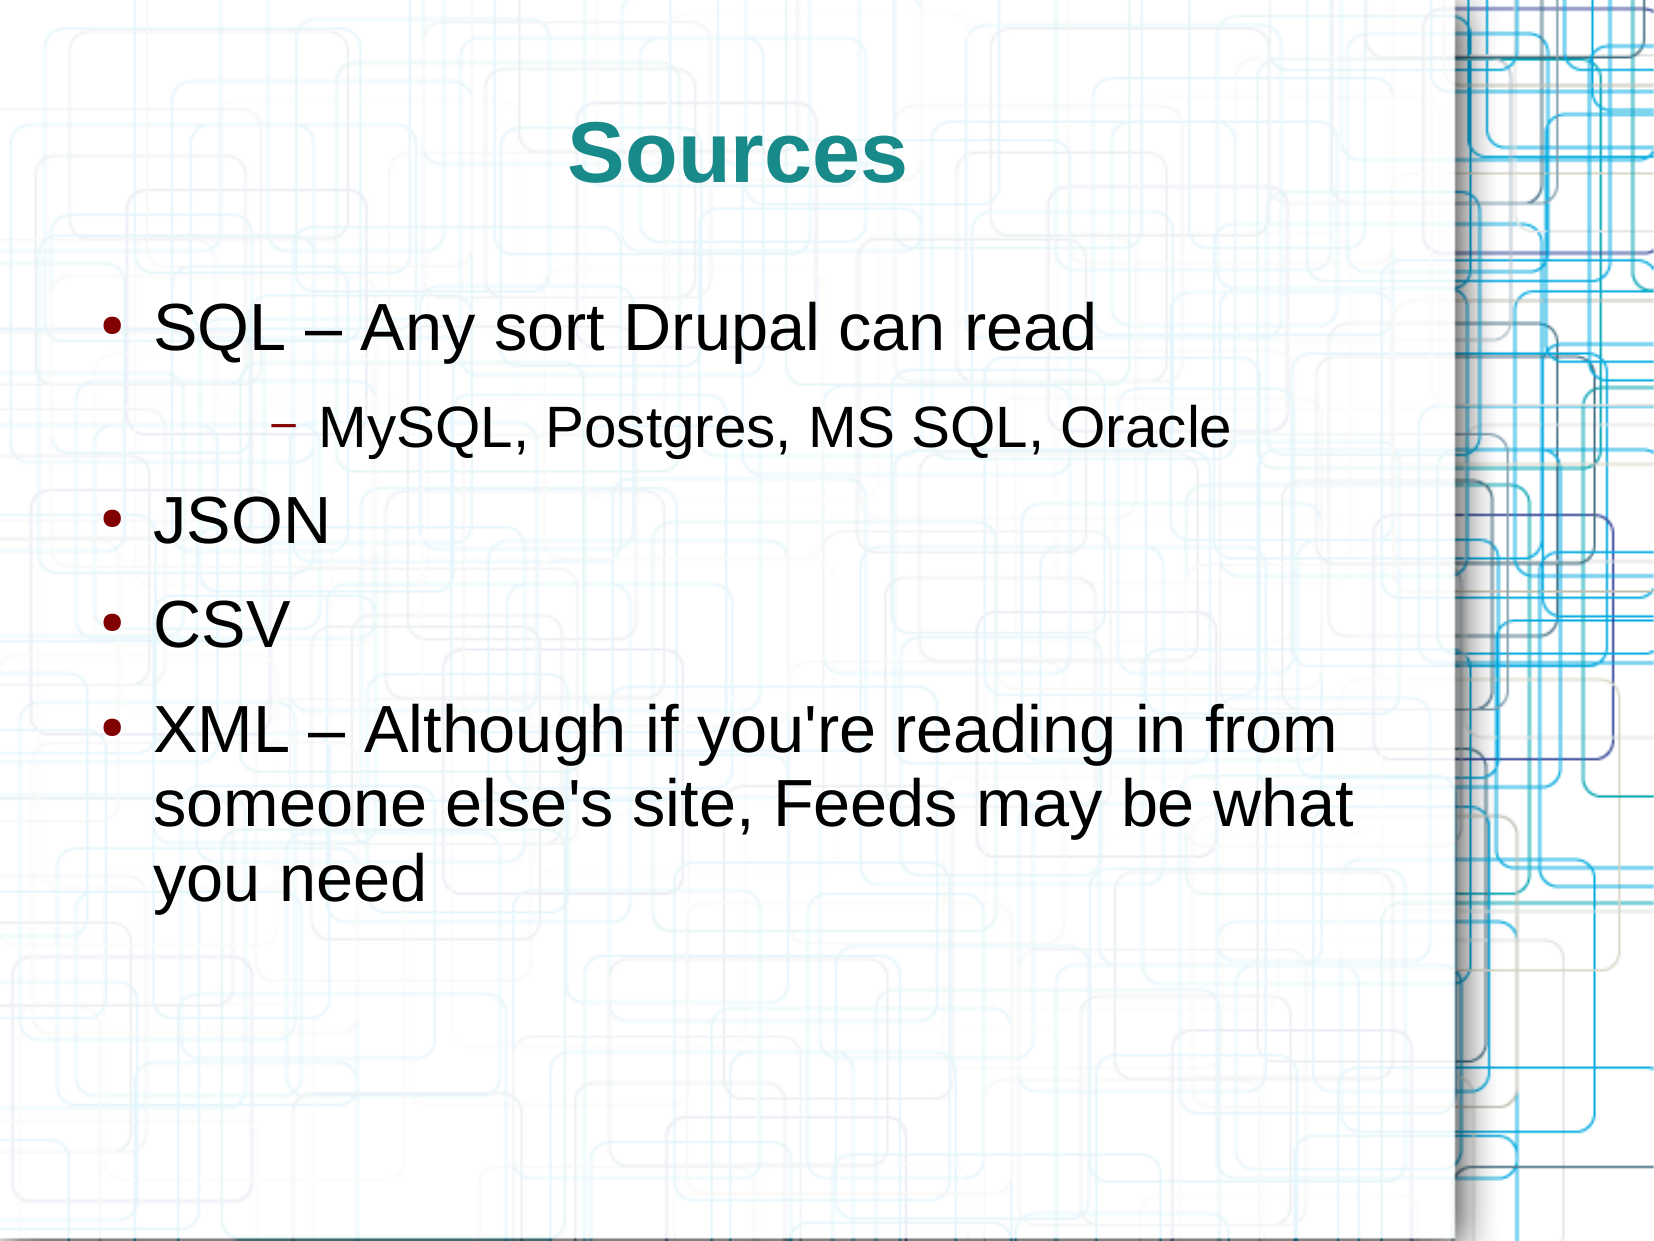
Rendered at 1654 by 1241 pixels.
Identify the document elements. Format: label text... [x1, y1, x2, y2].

picture [0, 0, 1654, 1241]
title Sources [59, 49, 1418, 257]
list SQL – Any sort Drupal can read MySQL, Postgres, MS SQL, Oracle JSON CSV XML – Although if you're reading in from someone else's site, Feeds may be what you need [82, 290, 1418, 1109]
